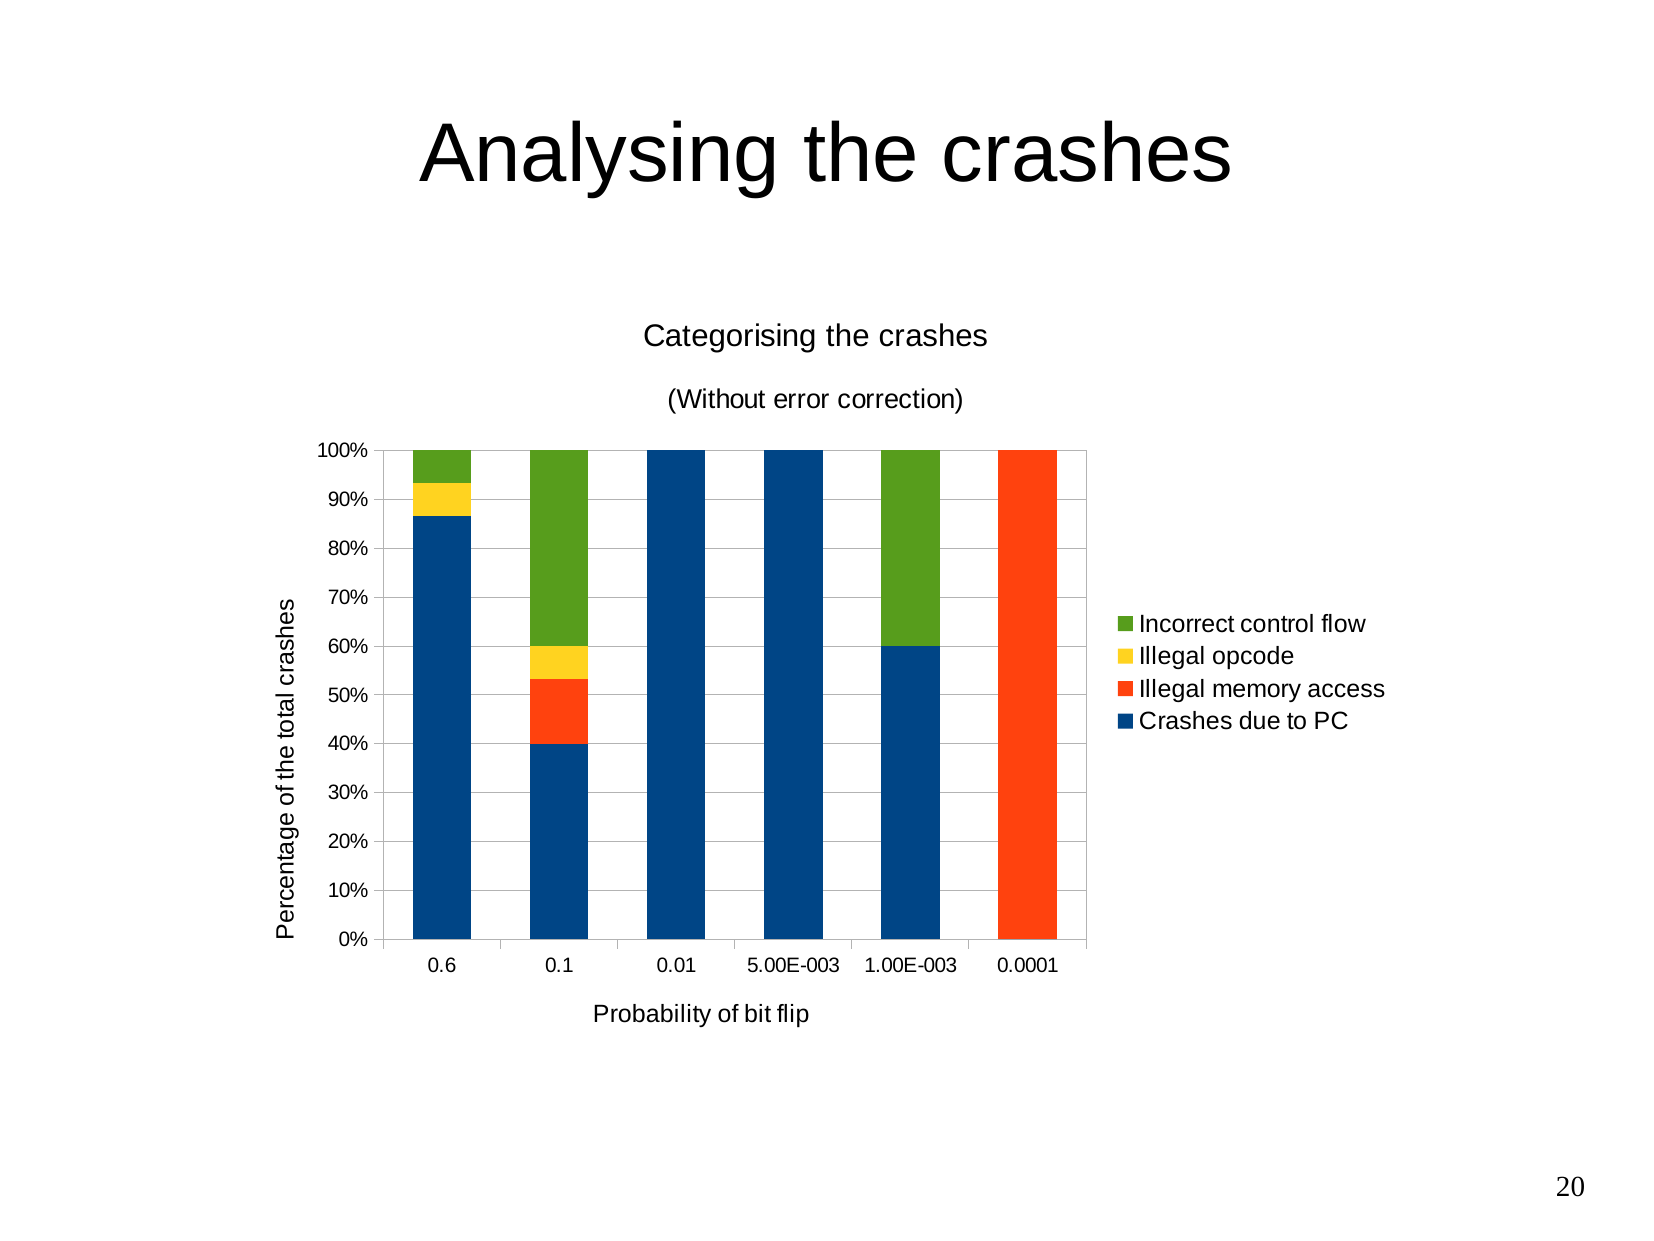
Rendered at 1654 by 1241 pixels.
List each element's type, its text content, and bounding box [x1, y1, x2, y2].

chart [225, 285, 1407, 1060]
title Analysing the crashes [82, 49, 1571, 257]
